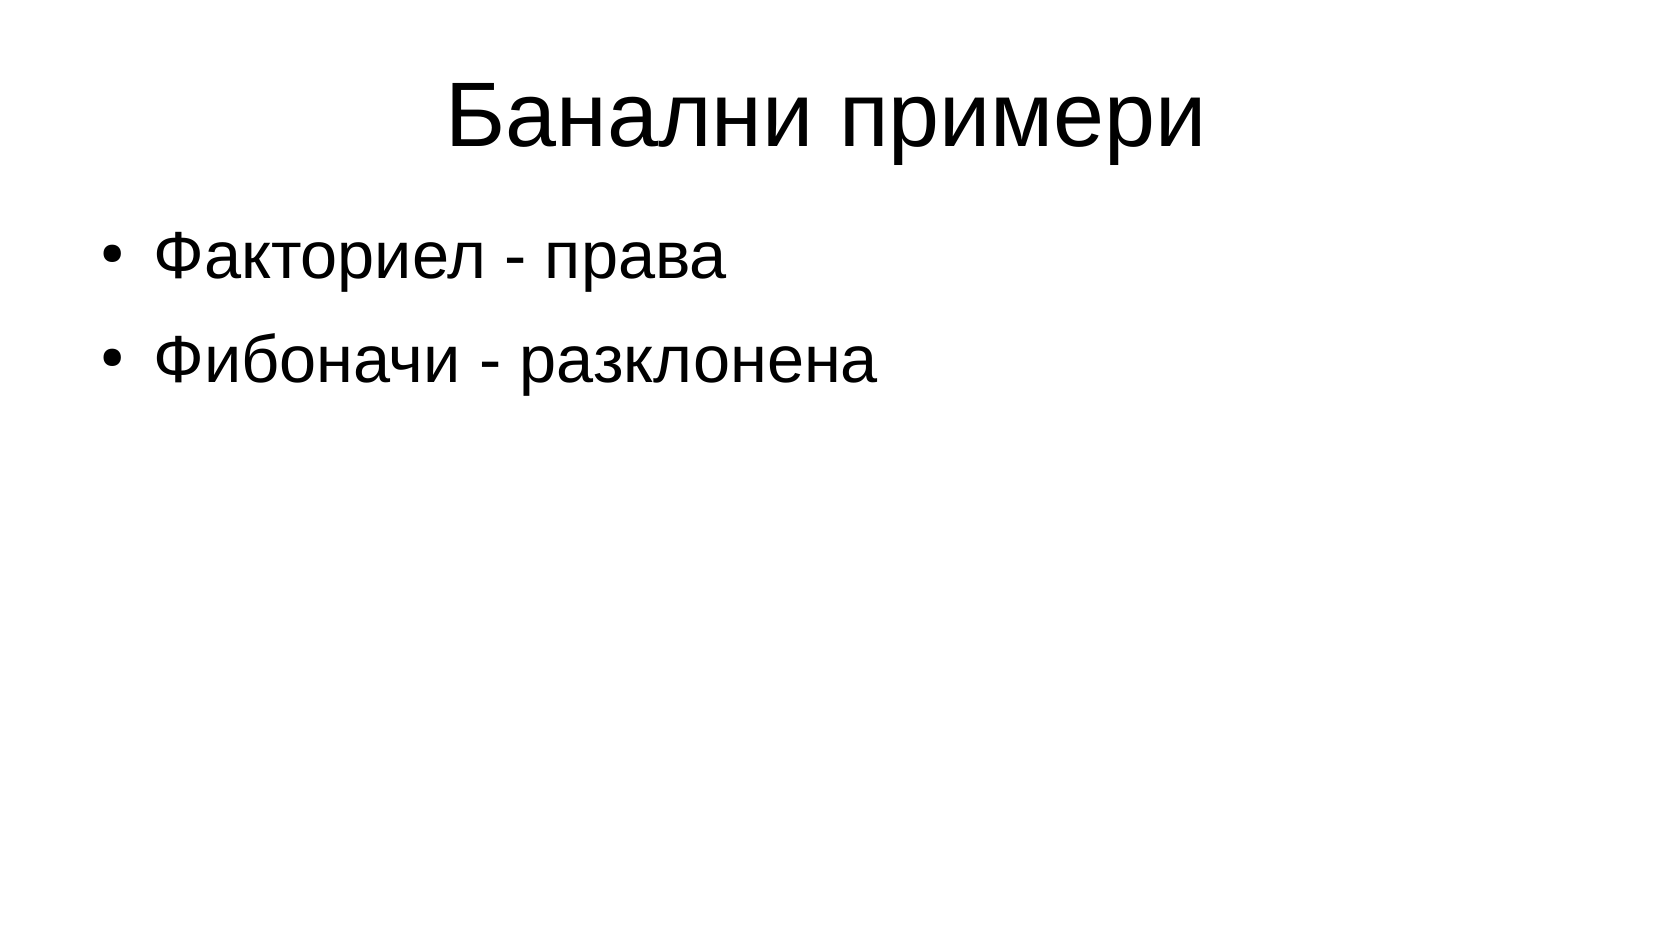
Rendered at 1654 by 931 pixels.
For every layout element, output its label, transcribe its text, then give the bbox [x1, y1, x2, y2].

list Факториел - права Фибоначи - разклонена [82, 217, 1571, 758]
title Банални примери [82, 37, 1571, 193]
